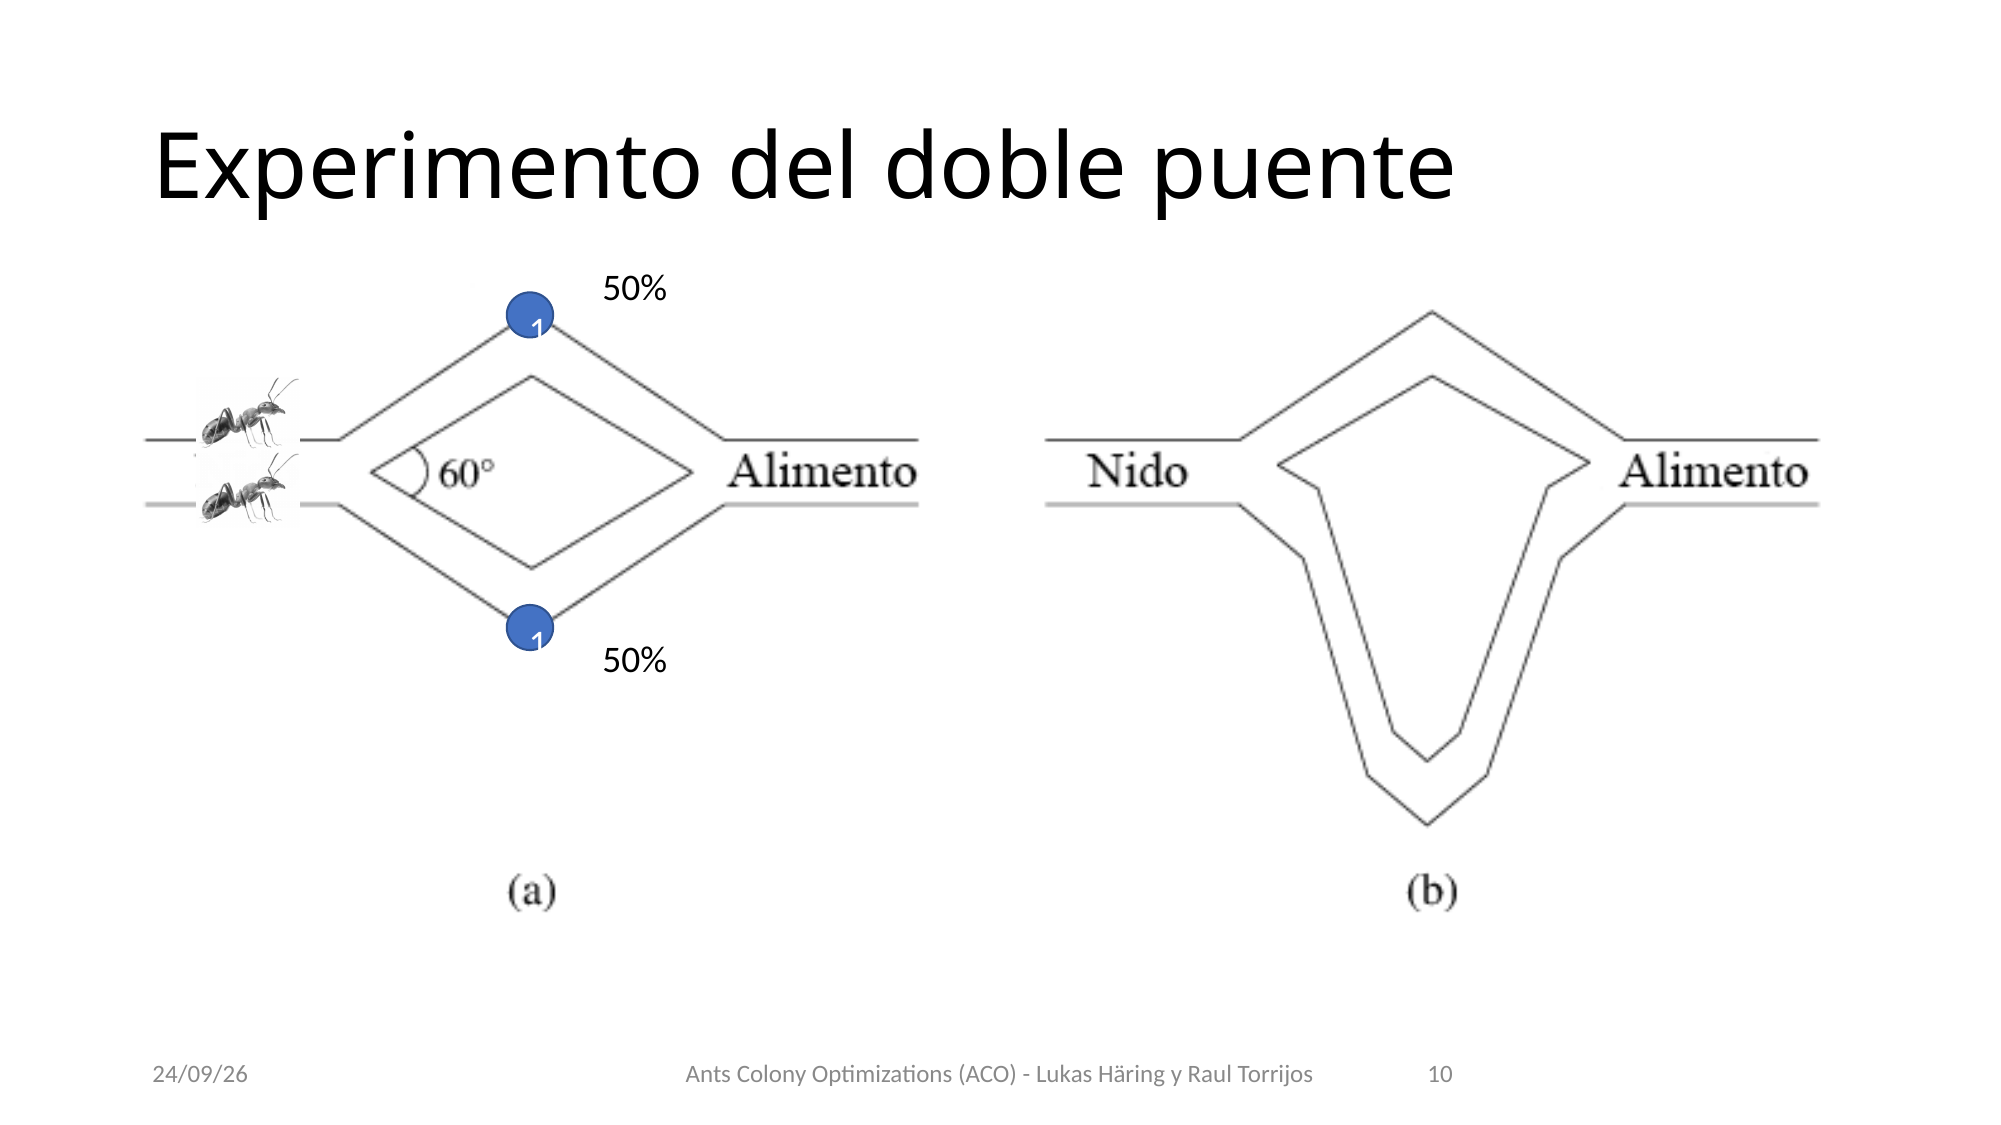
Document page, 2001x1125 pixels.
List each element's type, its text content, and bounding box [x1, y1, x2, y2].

text_box Ants Colony Optimizations (ACO) - Lukas Häring y Raul Torrijos [662, 1042, 1338, 1103]
text_box 19/05/2019 [137, 1042, 588, 1103]
text_box 50% [587, 627, 684, 689]
title Experimento del doble puente [137, 59, 1863, 278]
text_box [1412, 1042, 1863, 1103]
picture [139, 255, 1831, 968]
text_box 1 [506, 292, 554, 338]
text_box 50% [587, 255, 684, 317]
text_box 1 [506, 605, 554, 651]
